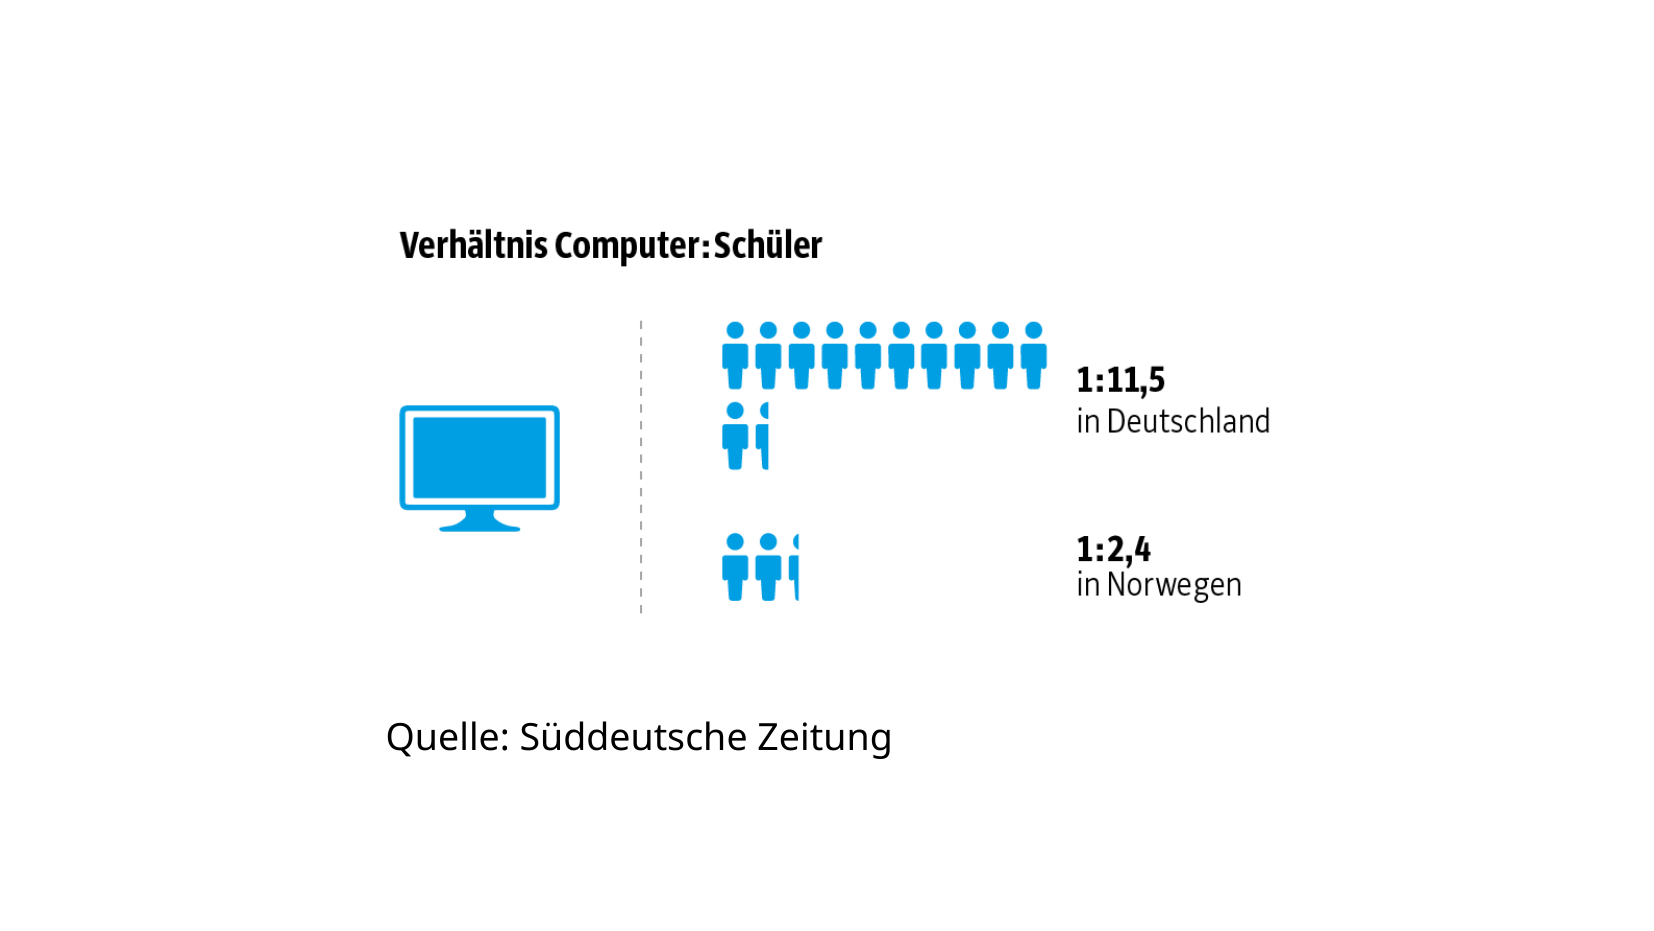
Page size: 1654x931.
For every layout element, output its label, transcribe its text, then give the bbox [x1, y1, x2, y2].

picture [170, 212, 1504, 650]
text_box Quelle: Süddeutsche Zeitung [370, 703, 1121, 789]
